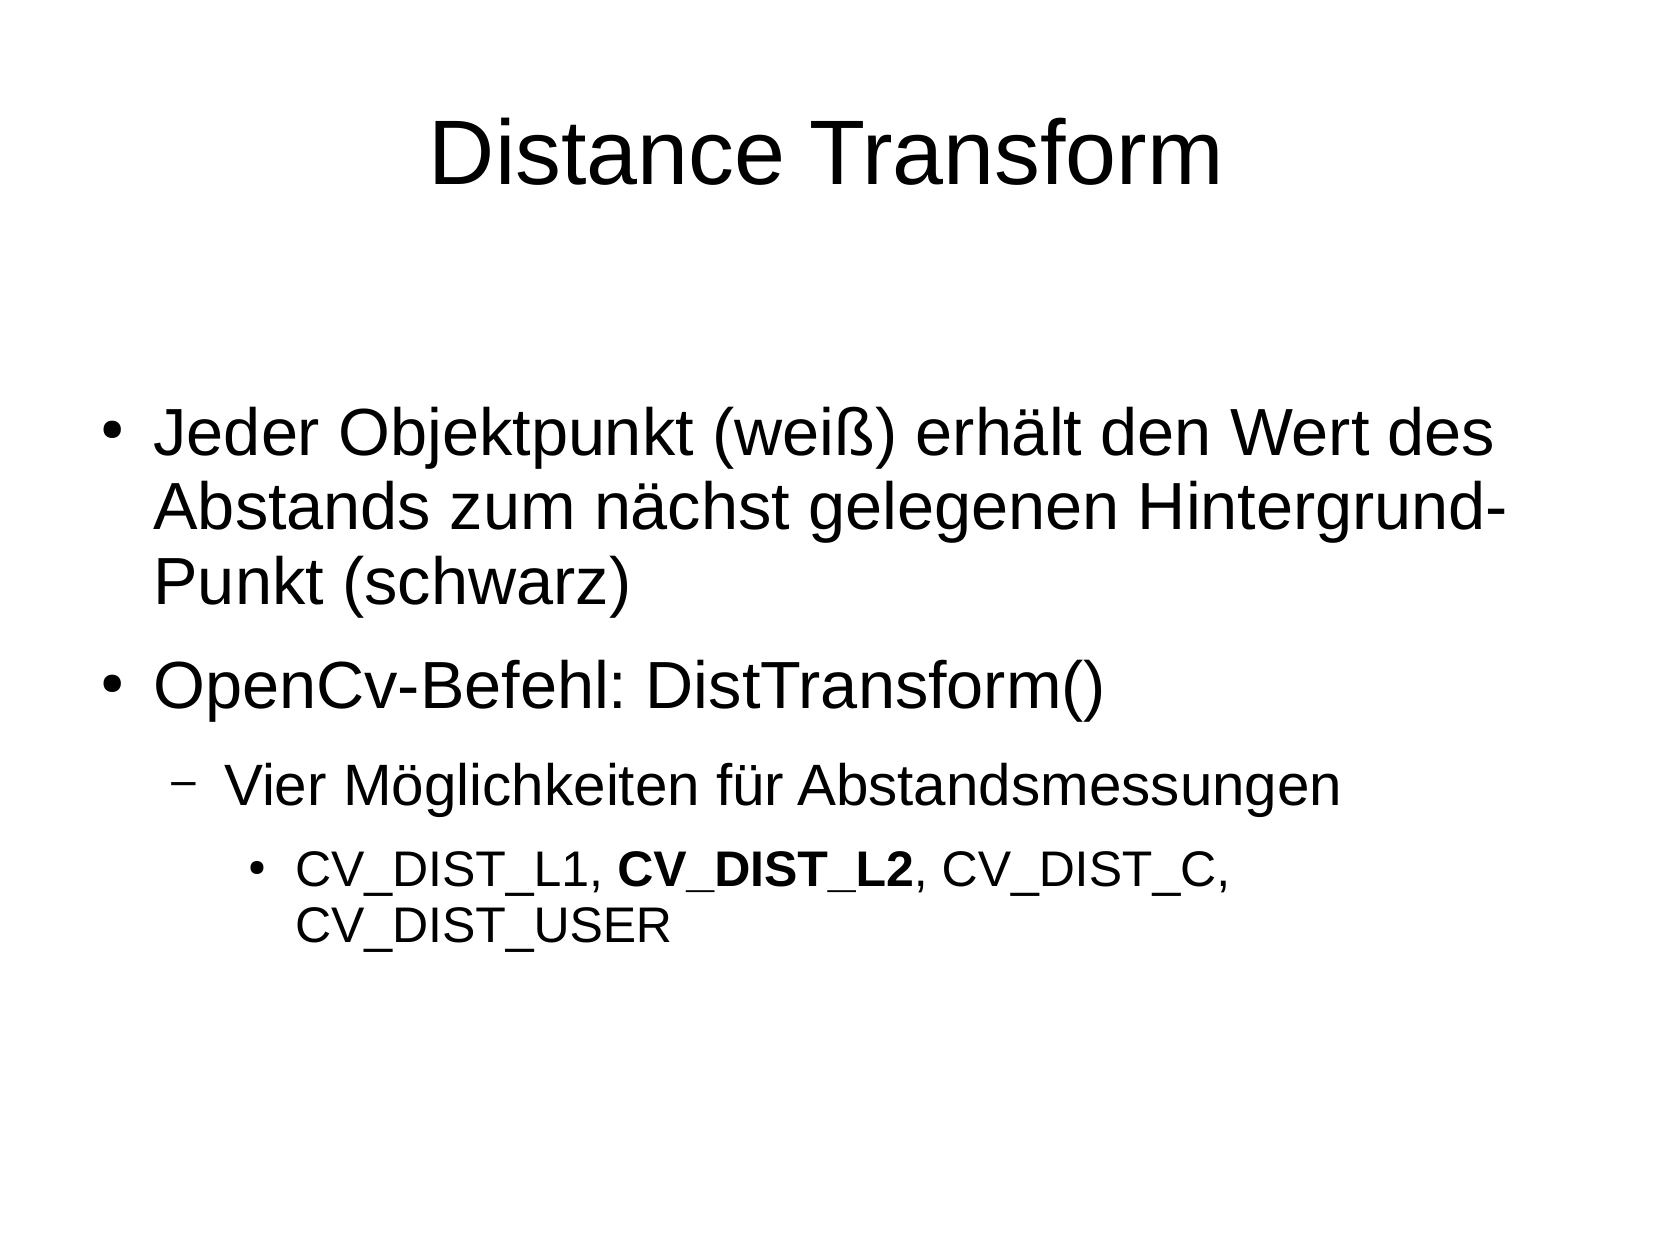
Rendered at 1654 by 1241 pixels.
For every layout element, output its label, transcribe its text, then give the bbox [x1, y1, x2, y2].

title Distance Transform [82, 49, 1571, 257]
list Jeder Objektpunkt (weiß) erhält den Wert des Abstands zum nächst gelegenen Hintergrund-Punkt (schwarz) OpenCv-Befehl: DistTransform() Vier Möglichkeiten für Abstandsmessungen CV_DIST_L1, CV_DIST_L2, CV_DIST_C, CV_DIST_USER [82, 290, 1538, 1010]
